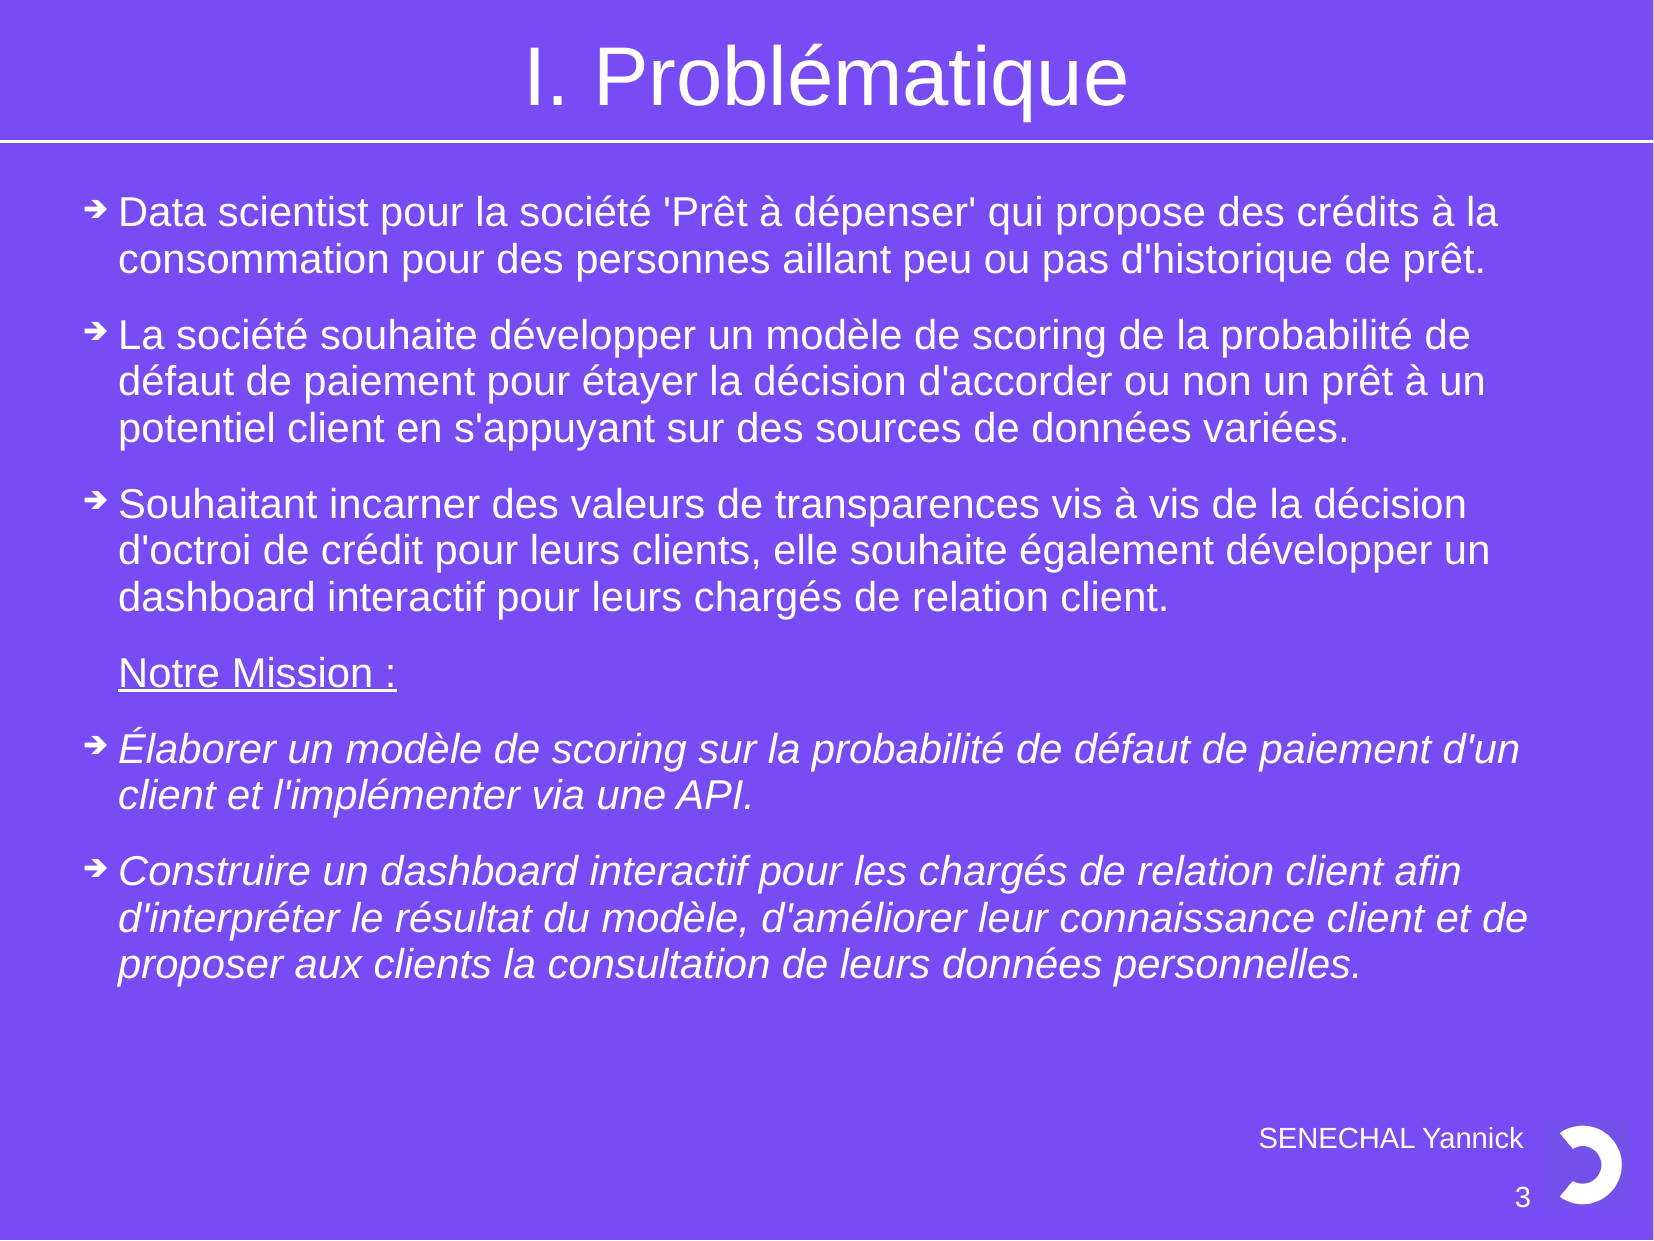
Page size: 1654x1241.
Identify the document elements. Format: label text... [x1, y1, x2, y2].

picture [1546, 1120, 1630, 1208]
title I. Problématique [82, 23, 1571, 130]
list Data scientist pour la société 'Prêt à dépenser' qui propose des crédits à la consommation pour des personnes aillant peu ou pas d'historique de prêt. La société souhaite développer un modèle de scoring de la probabilité de défaut de paiement pour étayer la décision d'accorder ou non un prêt à un potentiel client en s'appuyant sur des sources de données variées. Souhaitant incarner des valeurs de transparences vis à vis de la décision d'octroi de crédit pour leurs clients, elle souhaite également développer un dashboard interactif pour leurs chargés de relation client. Notre Mission : Élaborer un modèle de scoring sur la probabilité de défaut de paiement d'un client et l'implémenter via une API. Construire un dashboard interactif pour les chargés de relation client afin d'interpréter le résultat du modèle, d'améliorer leur connaissance client et de proposer aux clients la consultation de leurs données personnelles. [82, 188, 1571, 1094]
